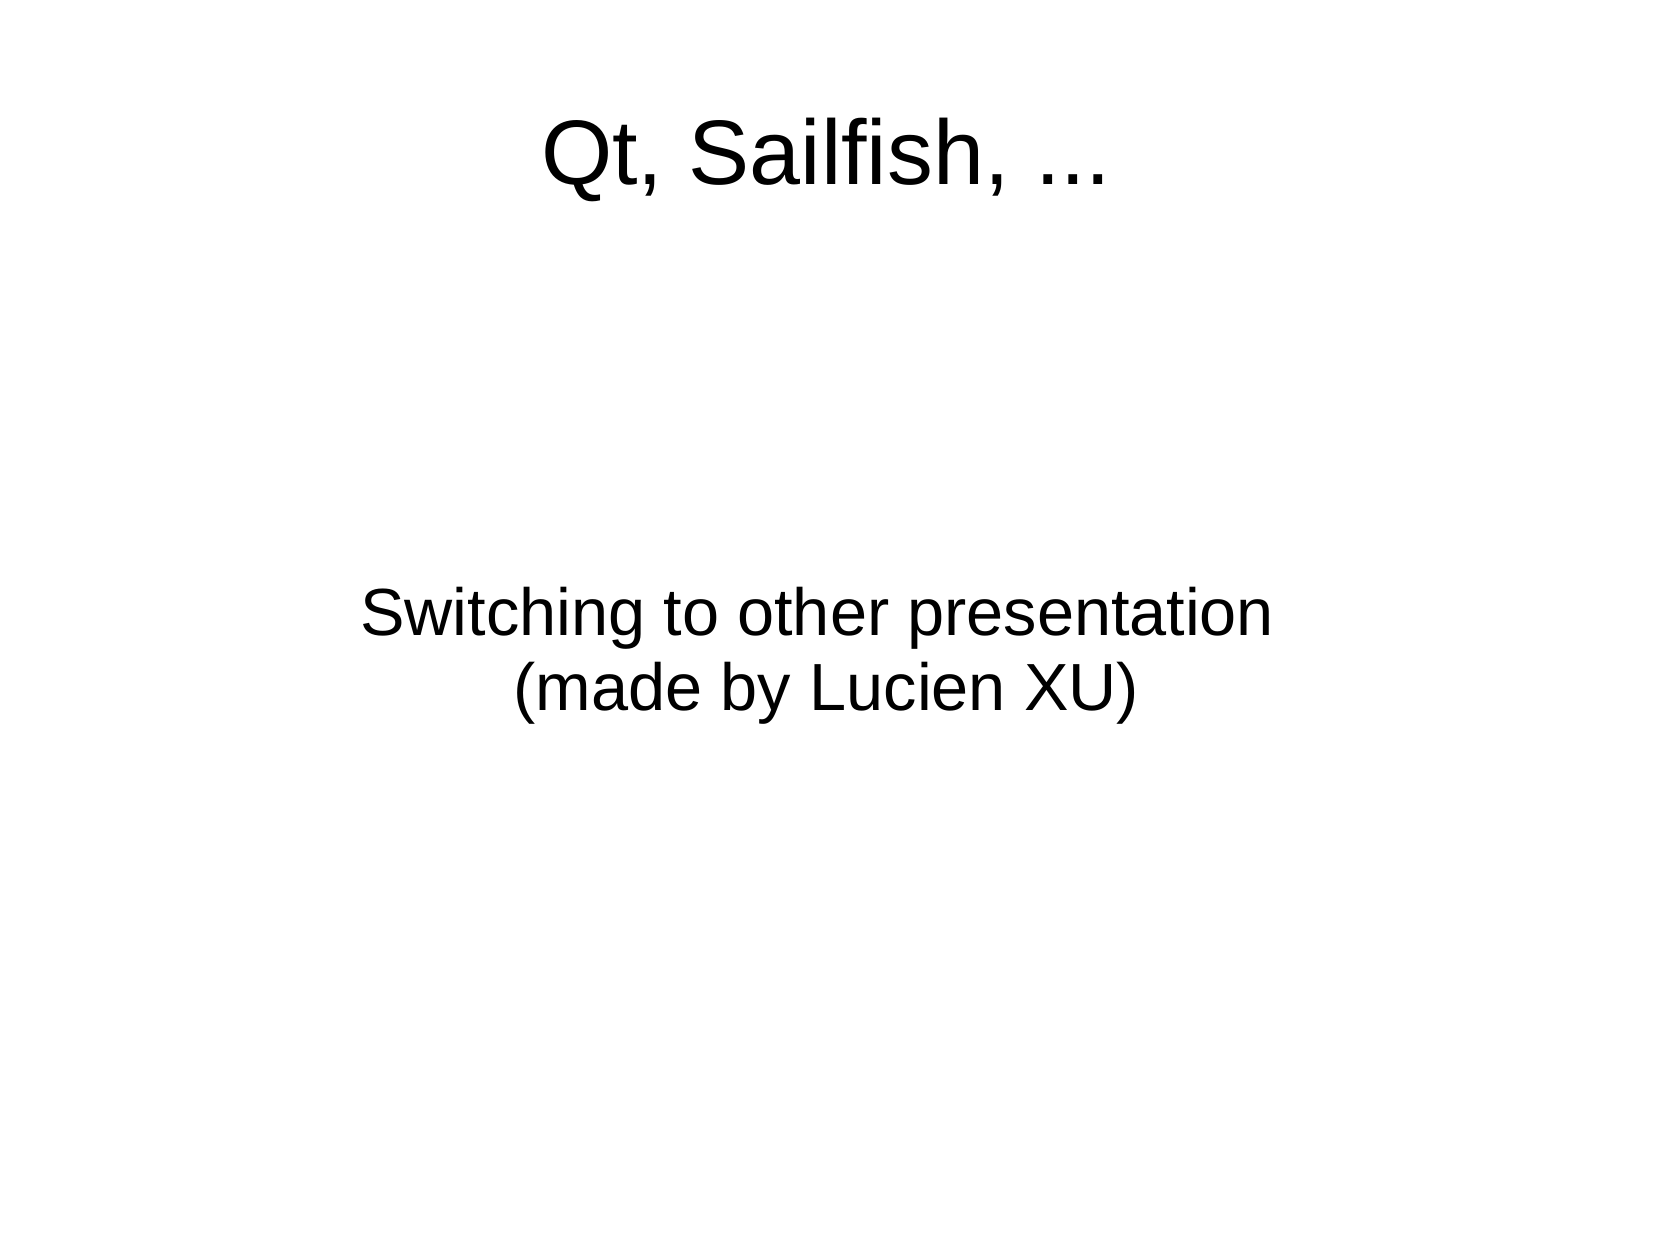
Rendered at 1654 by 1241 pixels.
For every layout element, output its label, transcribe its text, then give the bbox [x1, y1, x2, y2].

title Qt, Sailfish, ... [82, 49, 1571, 257]
subtitle Switching to other presentation (made by Lucien XU) [82, 290, 1571, 1010]
